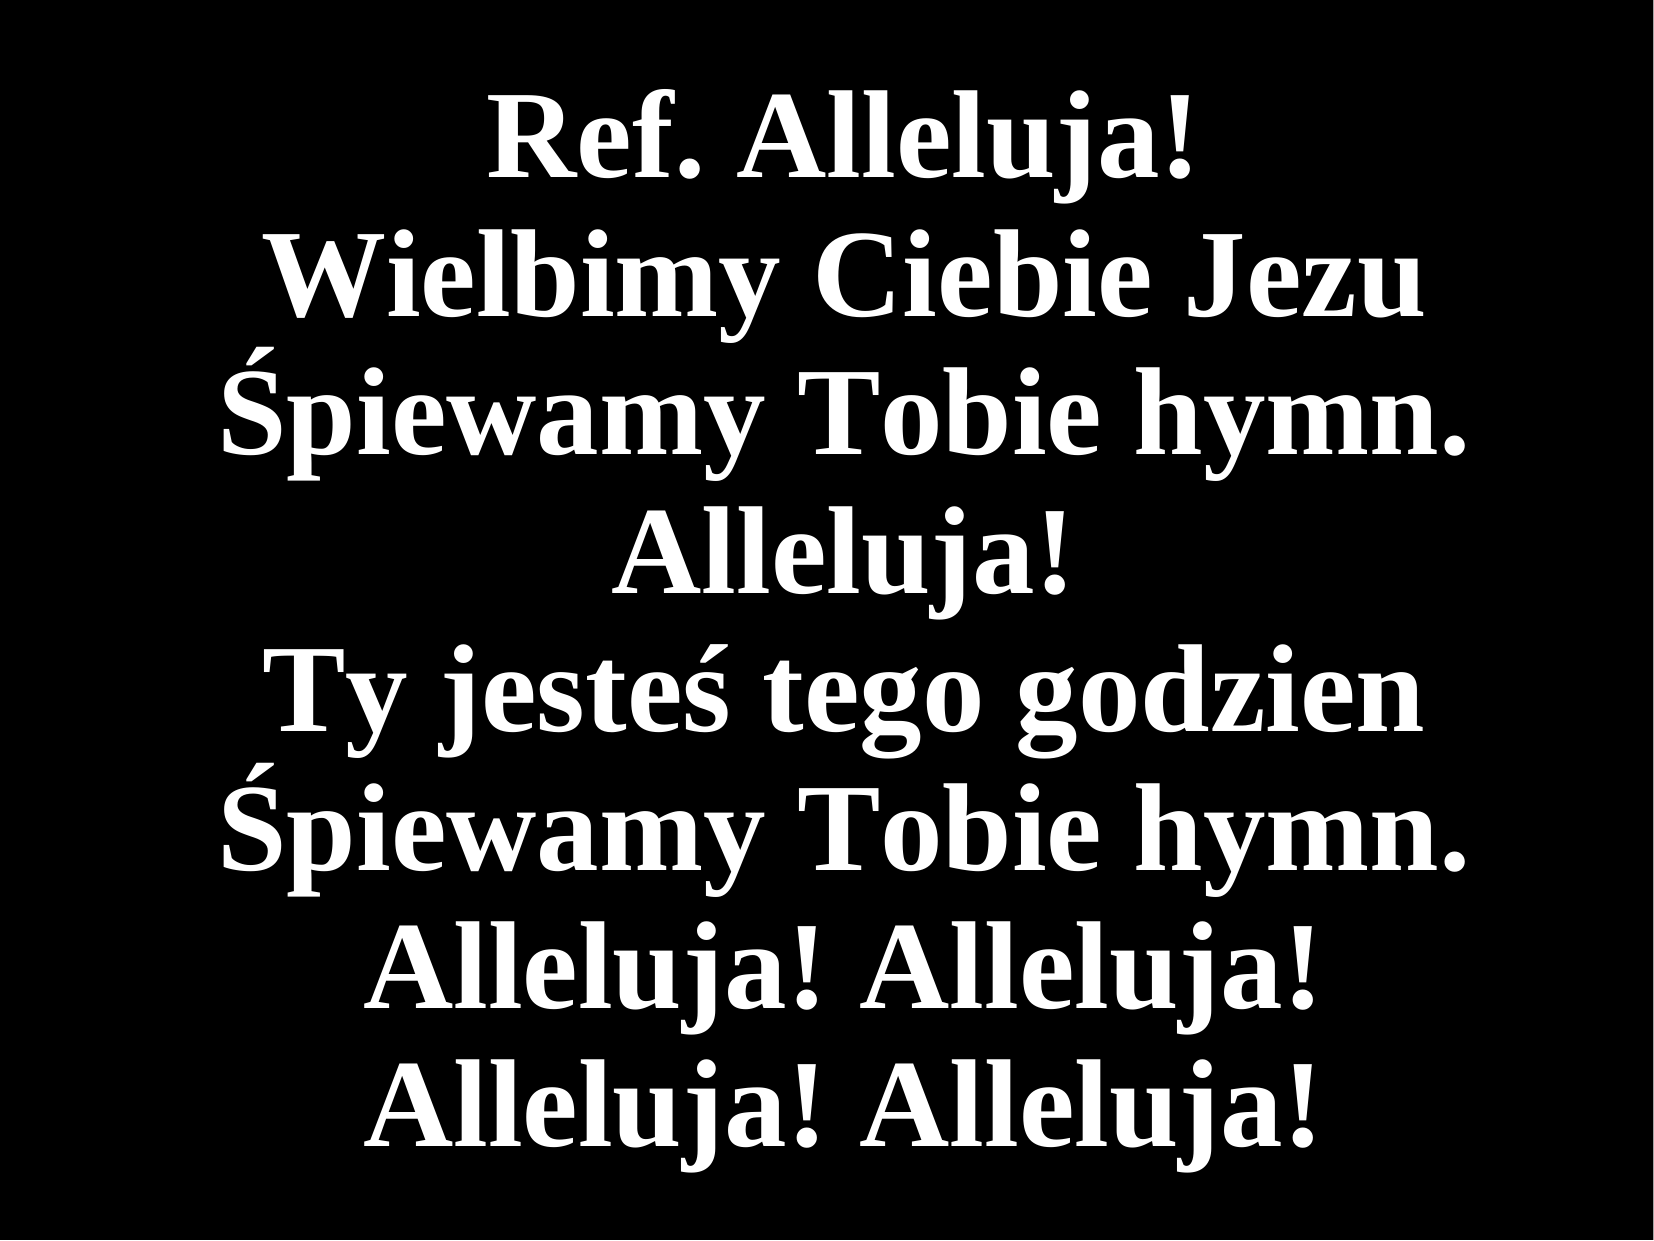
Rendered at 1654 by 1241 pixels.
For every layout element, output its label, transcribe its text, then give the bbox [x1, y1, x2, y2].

subtitle Ref. Alleluja! Wielbimy Ciebie Jezu Śpiewamy Tobie hymn. Alleluja! Ty jesteś tego godzien Śpiewamy Tobie hymn. Alleluja! Alleluja! Alleluja! Alleluja! [0, 0, 1654, 1241]
